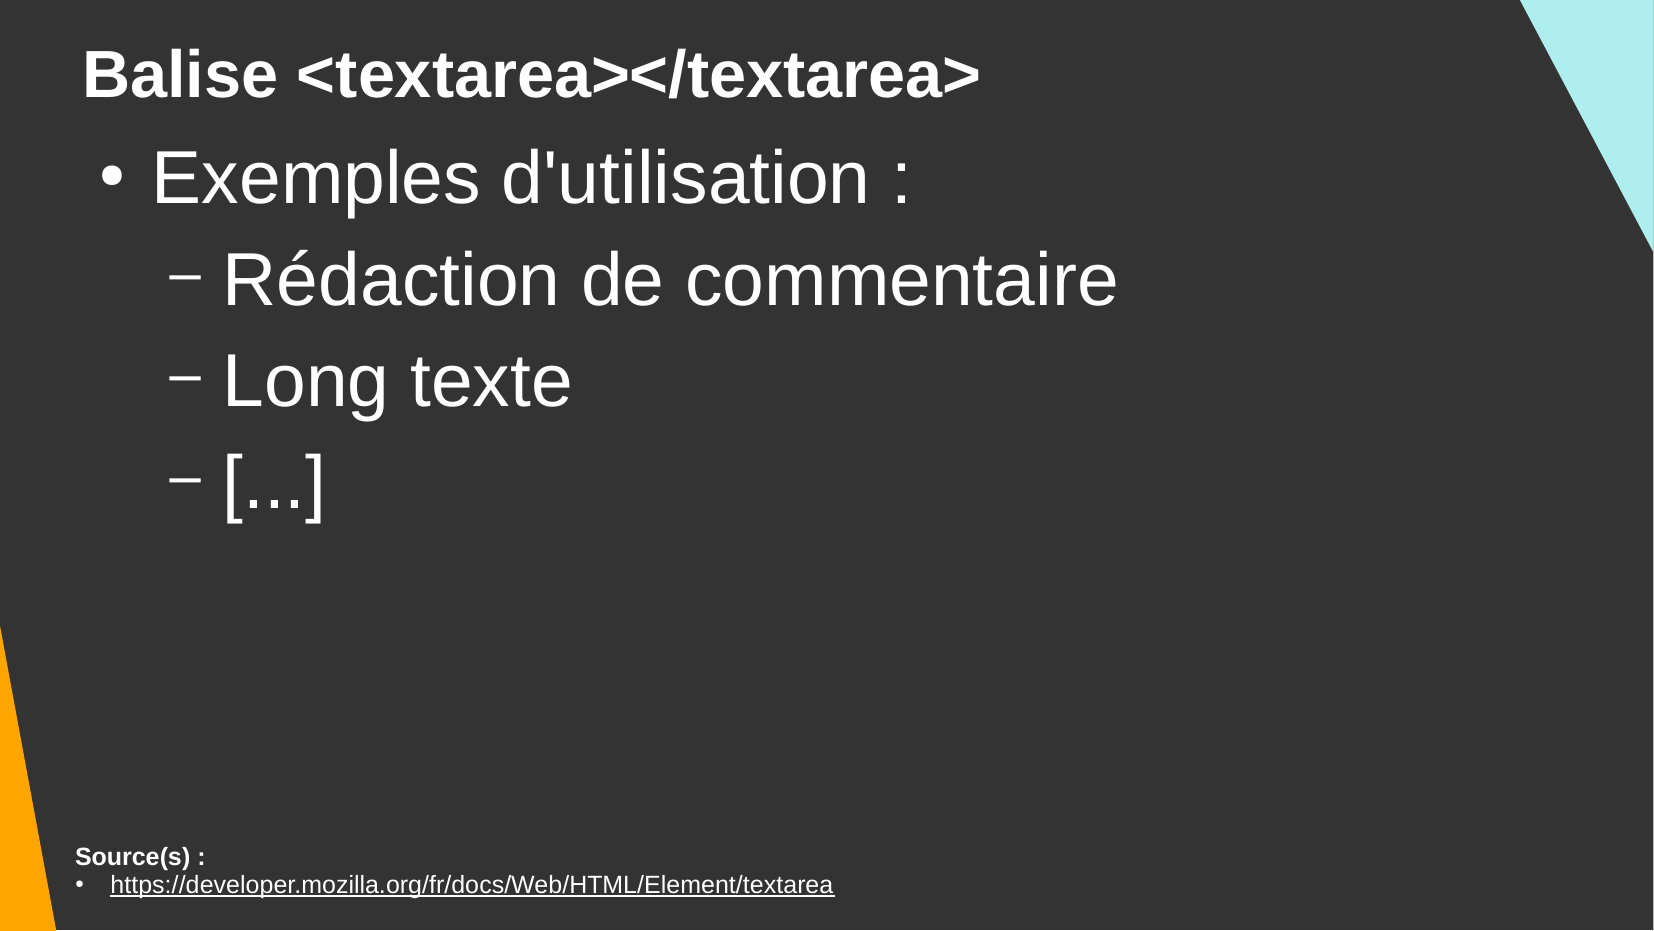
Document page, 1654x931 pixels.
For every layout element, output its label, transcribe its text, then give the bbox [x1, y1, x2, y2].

list Exemples d'utilisation : Rédaction de commentaire Long texte [...] [80, 135, 1605, 798]
text_box Source(s) : https://developer.mozilla.org/fr/docs/Web/HTML/Element/textarea [60, 835, 1546, 907]
text_box [0, 625, 57, 931]
title Balise <textarea></textarea> [82, 37, 1571, 114]
text_box [1519, 0, 1654, 254]
